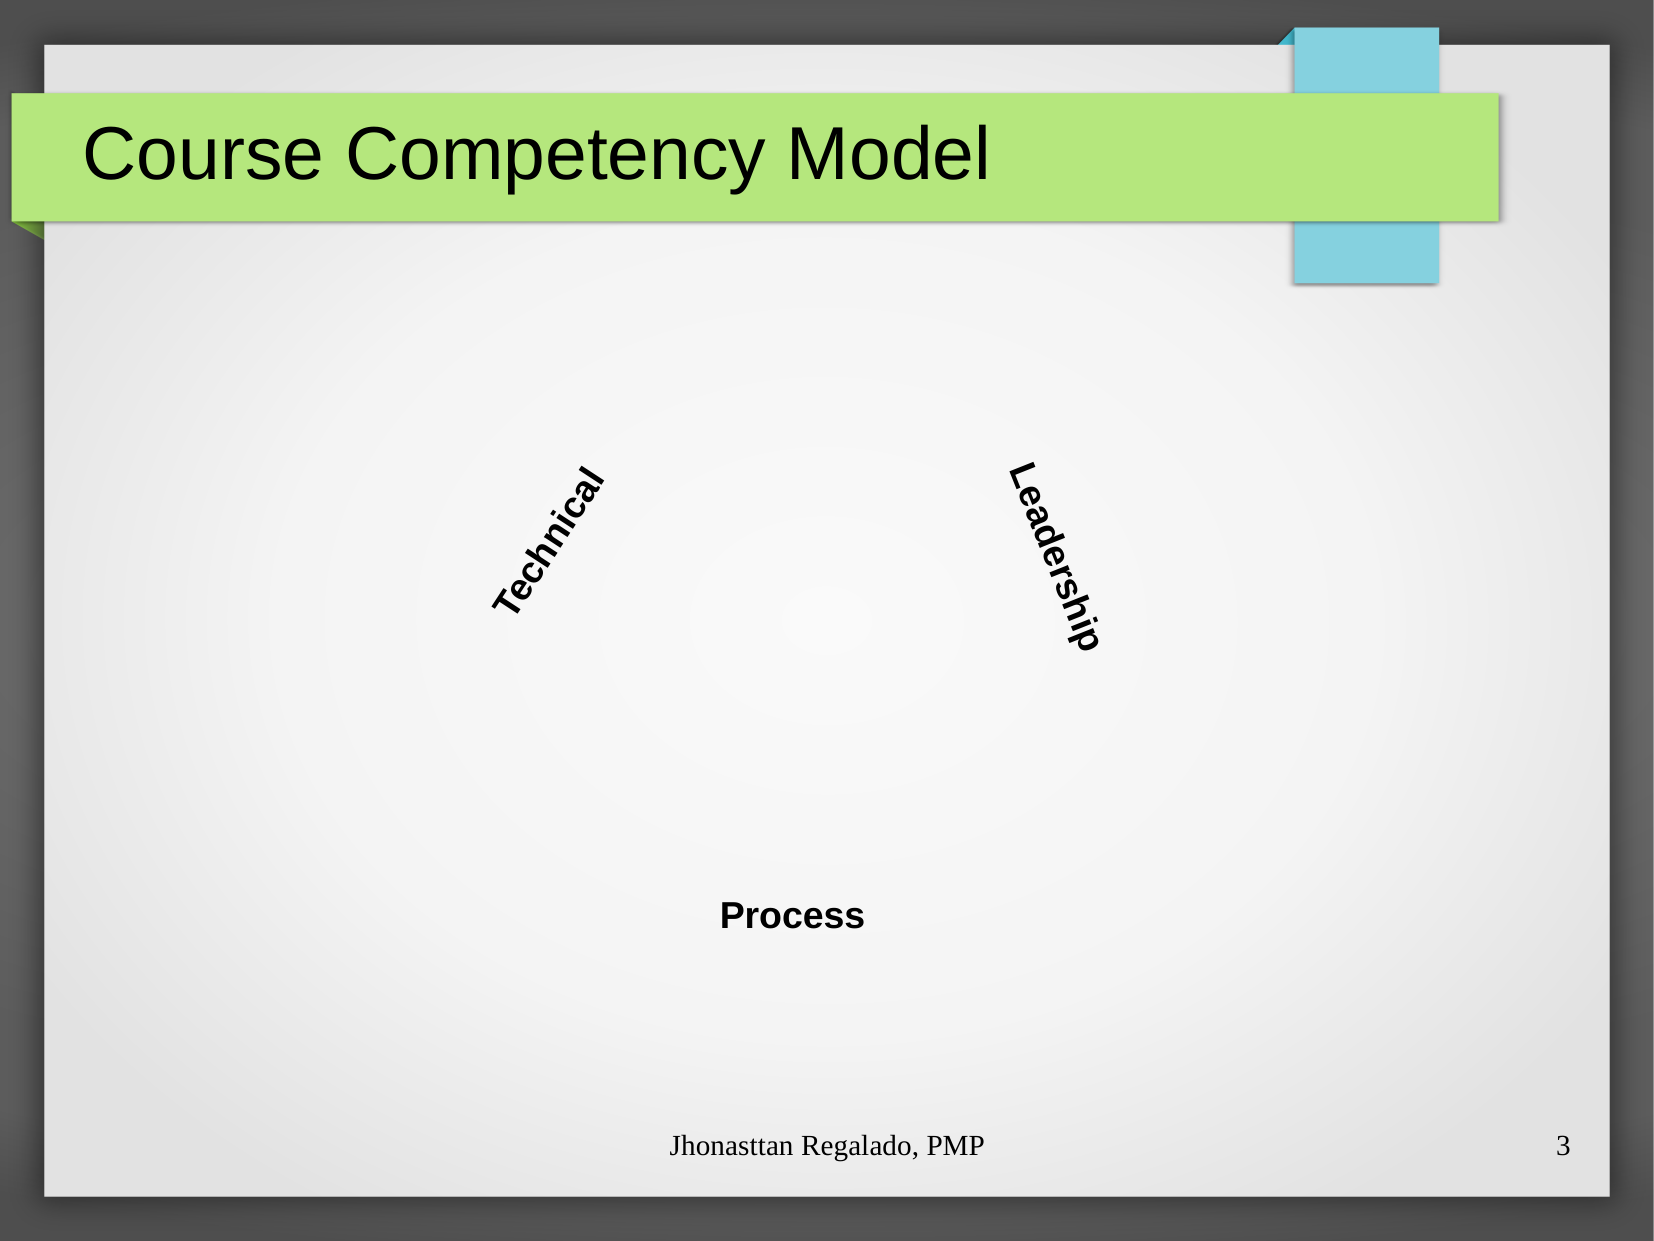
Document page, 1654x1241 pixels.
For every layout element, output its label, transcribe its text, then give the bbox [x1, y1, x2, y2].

text_box Leadership [988, 440, 1153, 741]
text_box Process [705, 886, 976, 944]
picture [0, 0, 1654, 1241]
title Course Competency Model [82, 94, 1264, 213]
text_box Technical [470, 439, 631, 643]
